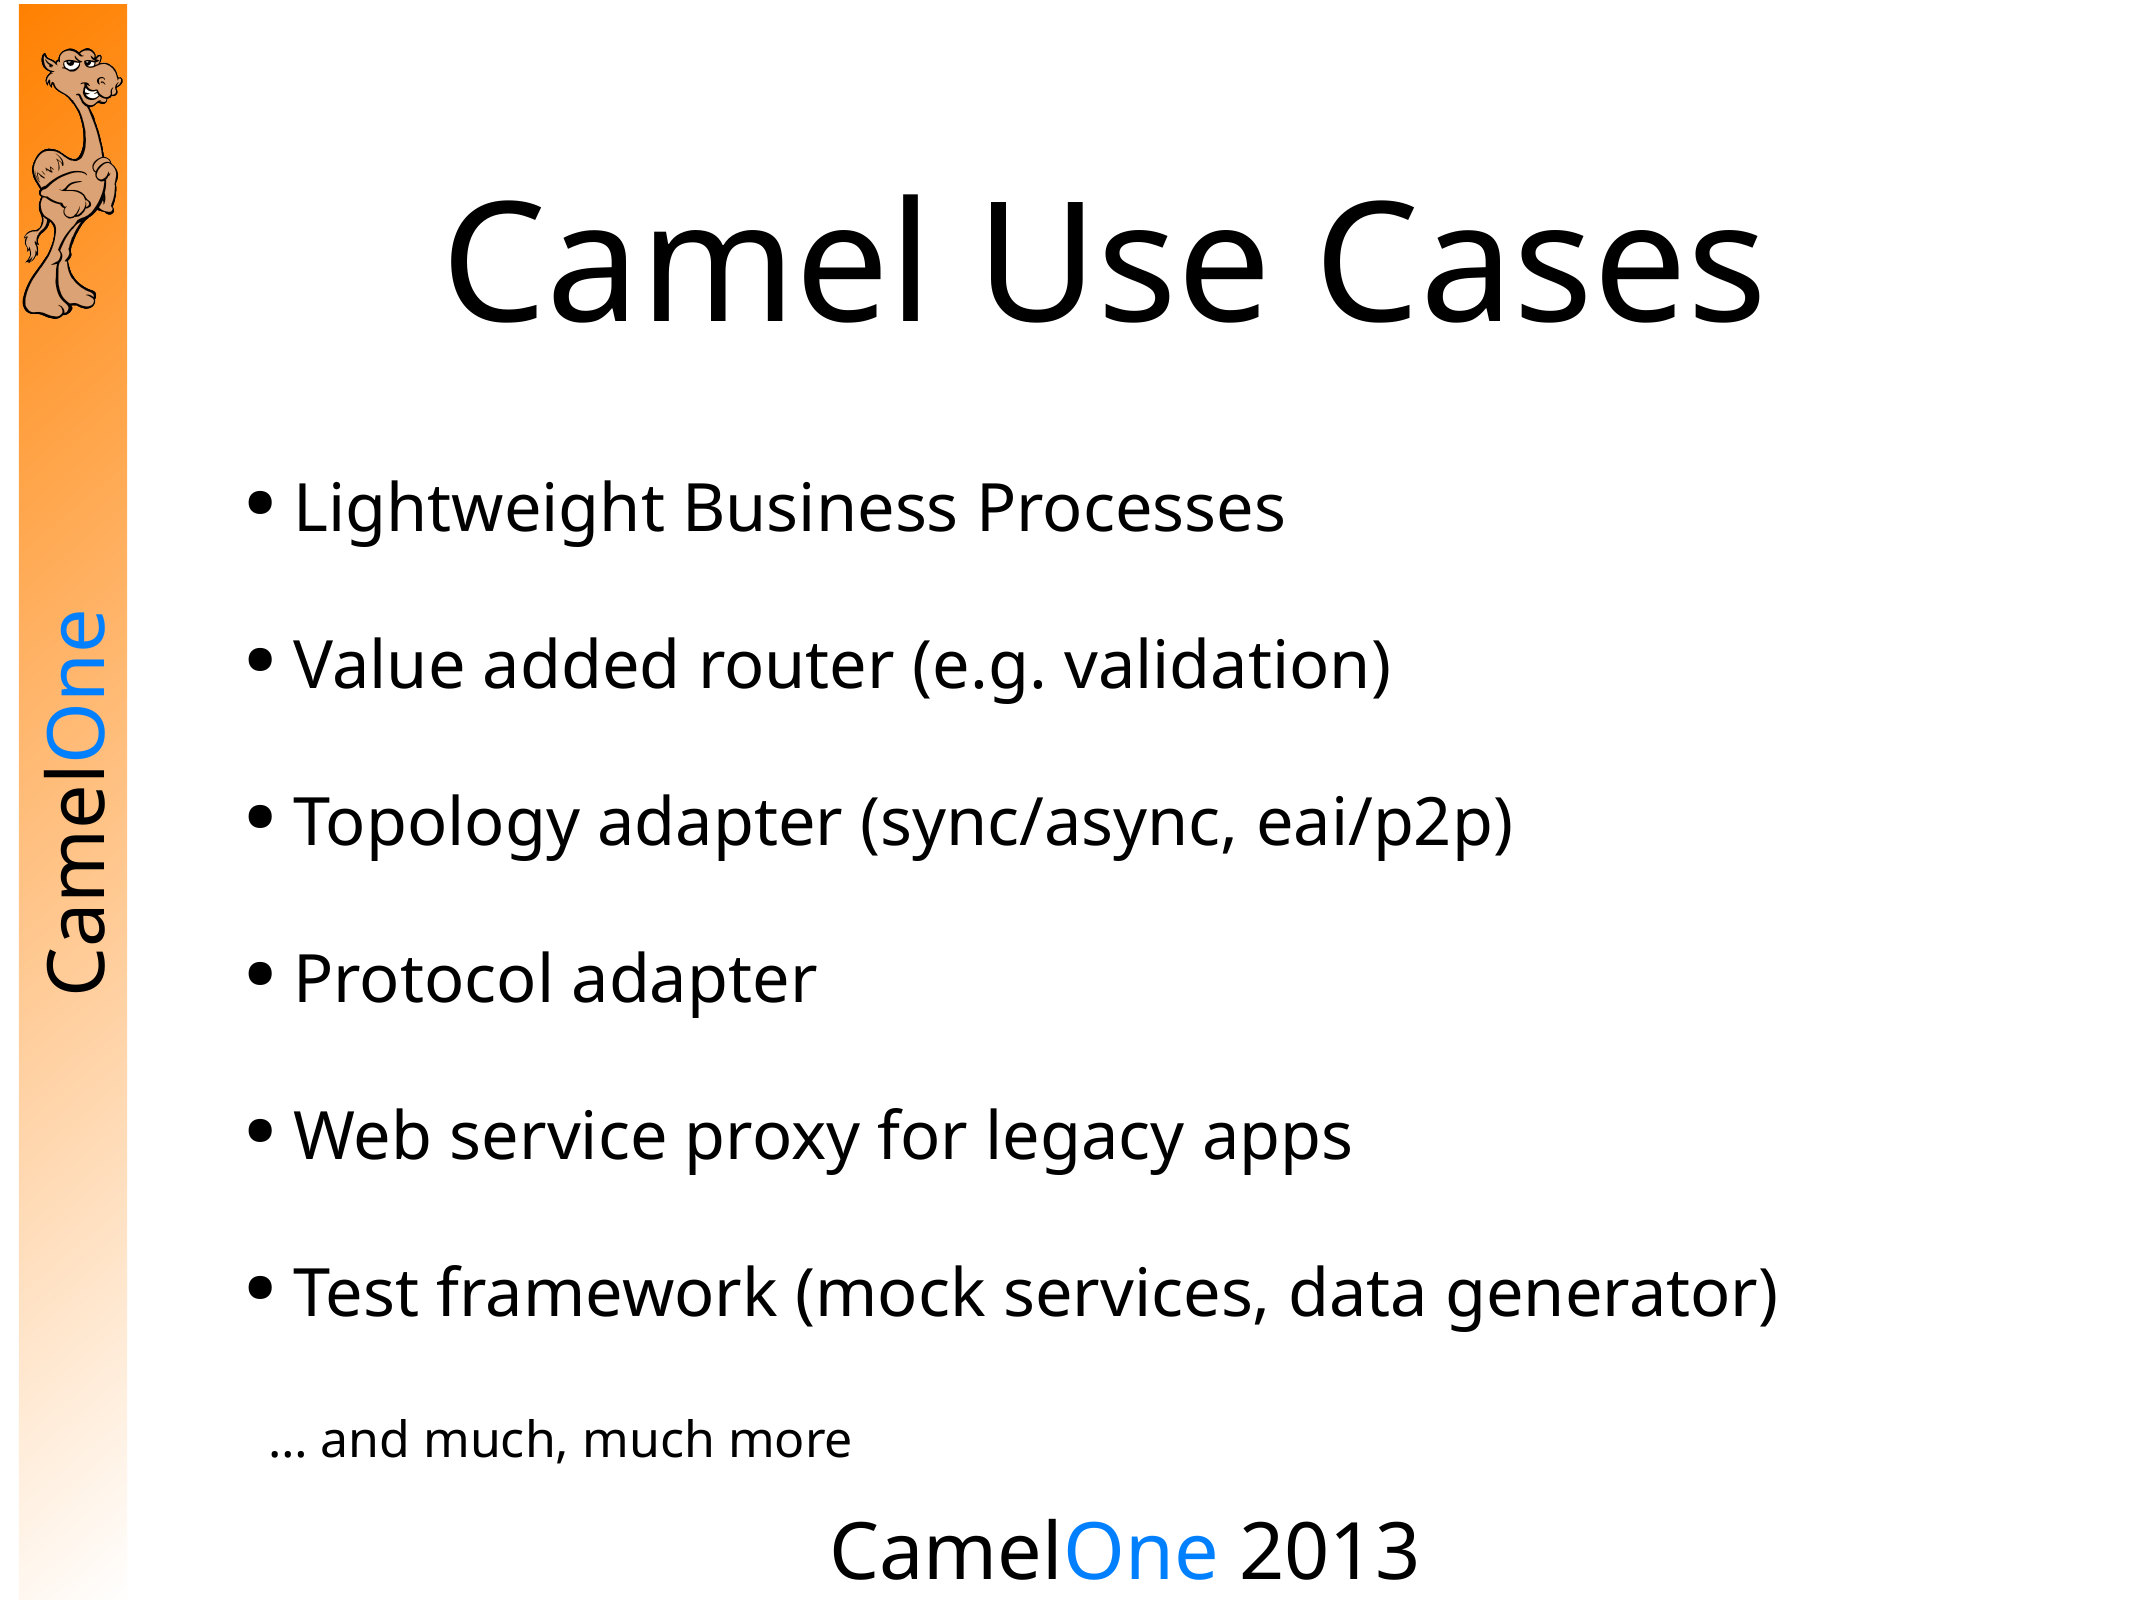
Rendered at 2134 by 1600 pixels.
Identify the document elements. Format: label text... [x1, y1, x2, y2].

title Q&A [18, 339, 128, 433]
picture [22, 48, 123, 319]
title Camel Use Cases [228, 146, 1981, 364]
list Lightweight Business Processes Value added router (e.g. validation) Topology adapter (sync/async, eai/p2p) Protocol adapter Web service proxy for legacy apps Test framework (mock services, data generator) … and much, much more [228, 365, 1981, 1567]
